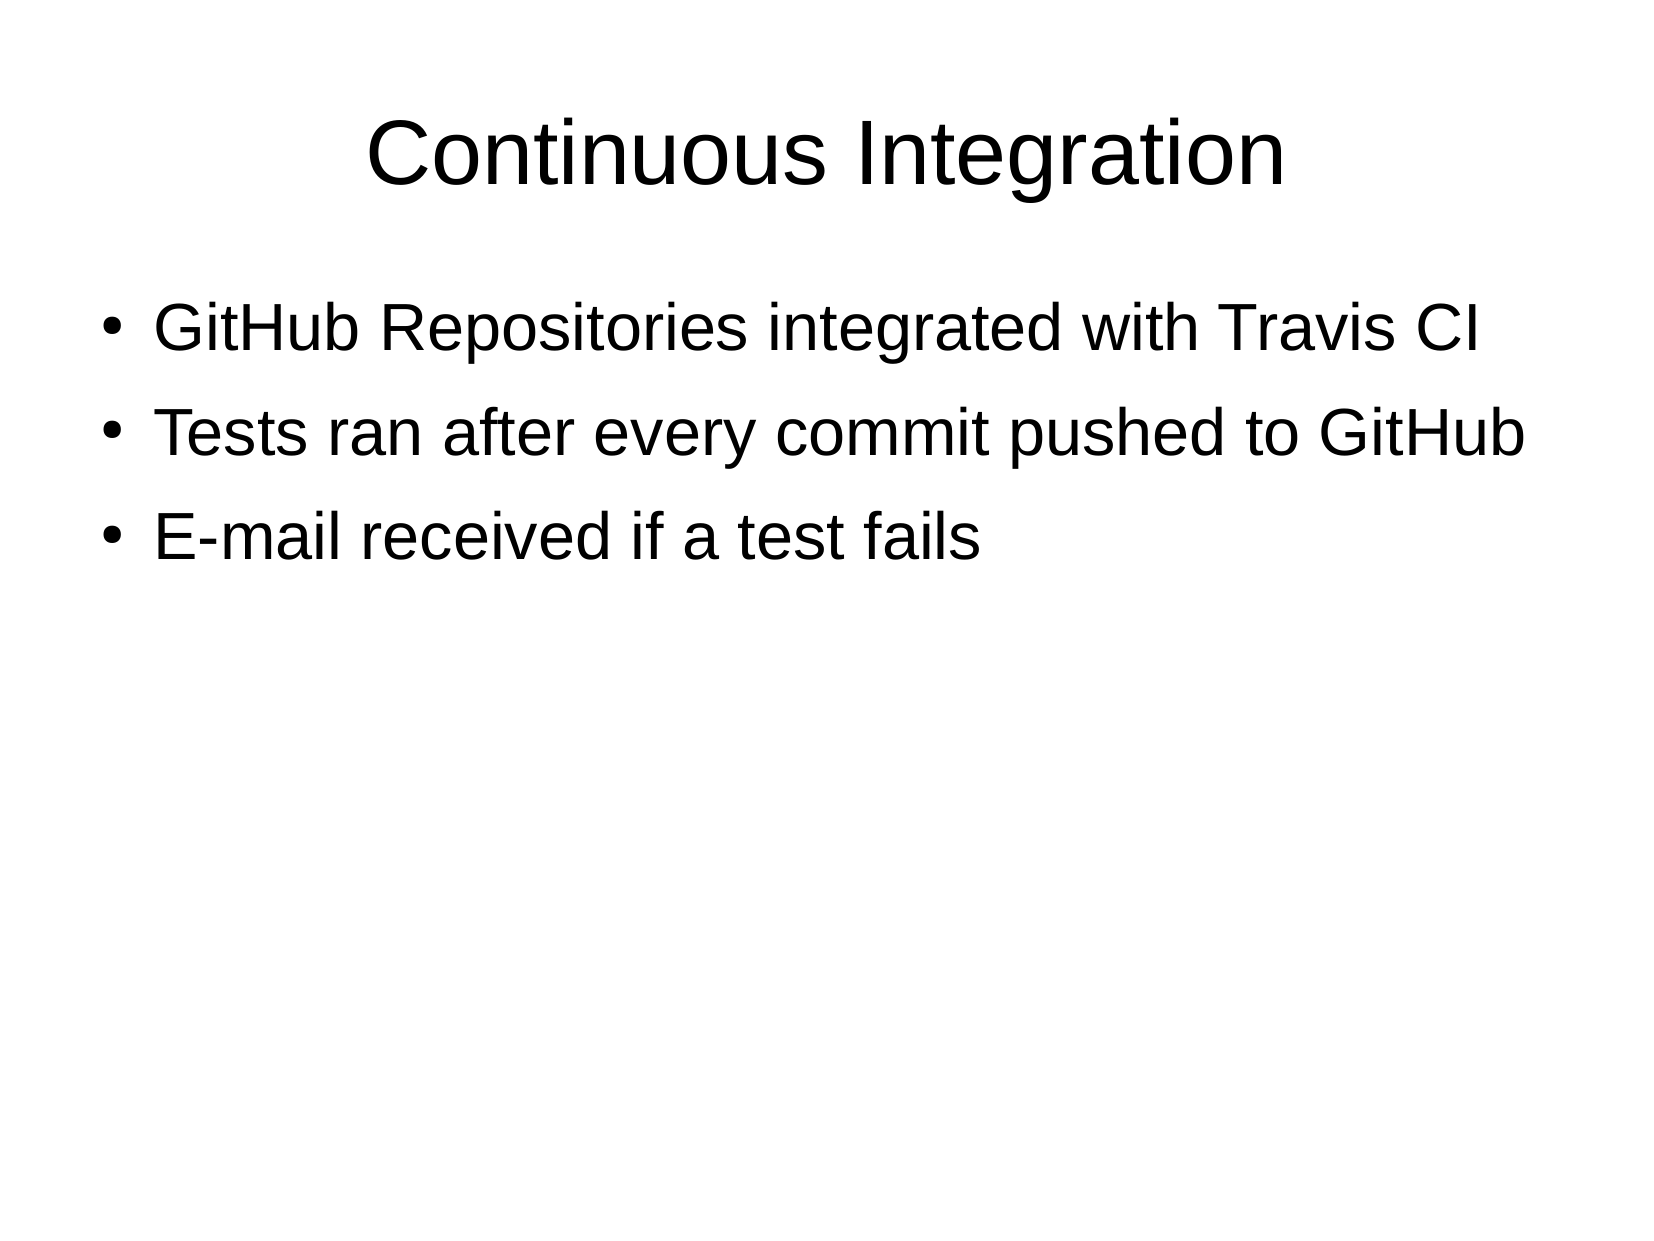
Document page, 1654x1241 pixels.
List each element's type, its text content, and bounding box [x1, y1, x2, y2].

title Continuous Integration [82, 49, 1571, 257]
list GitHub Repositories integrated with Travis CI Tests ran after every commit pushed to GitHub E-mail received if a test fails [82, 290, 1571, 1010]
